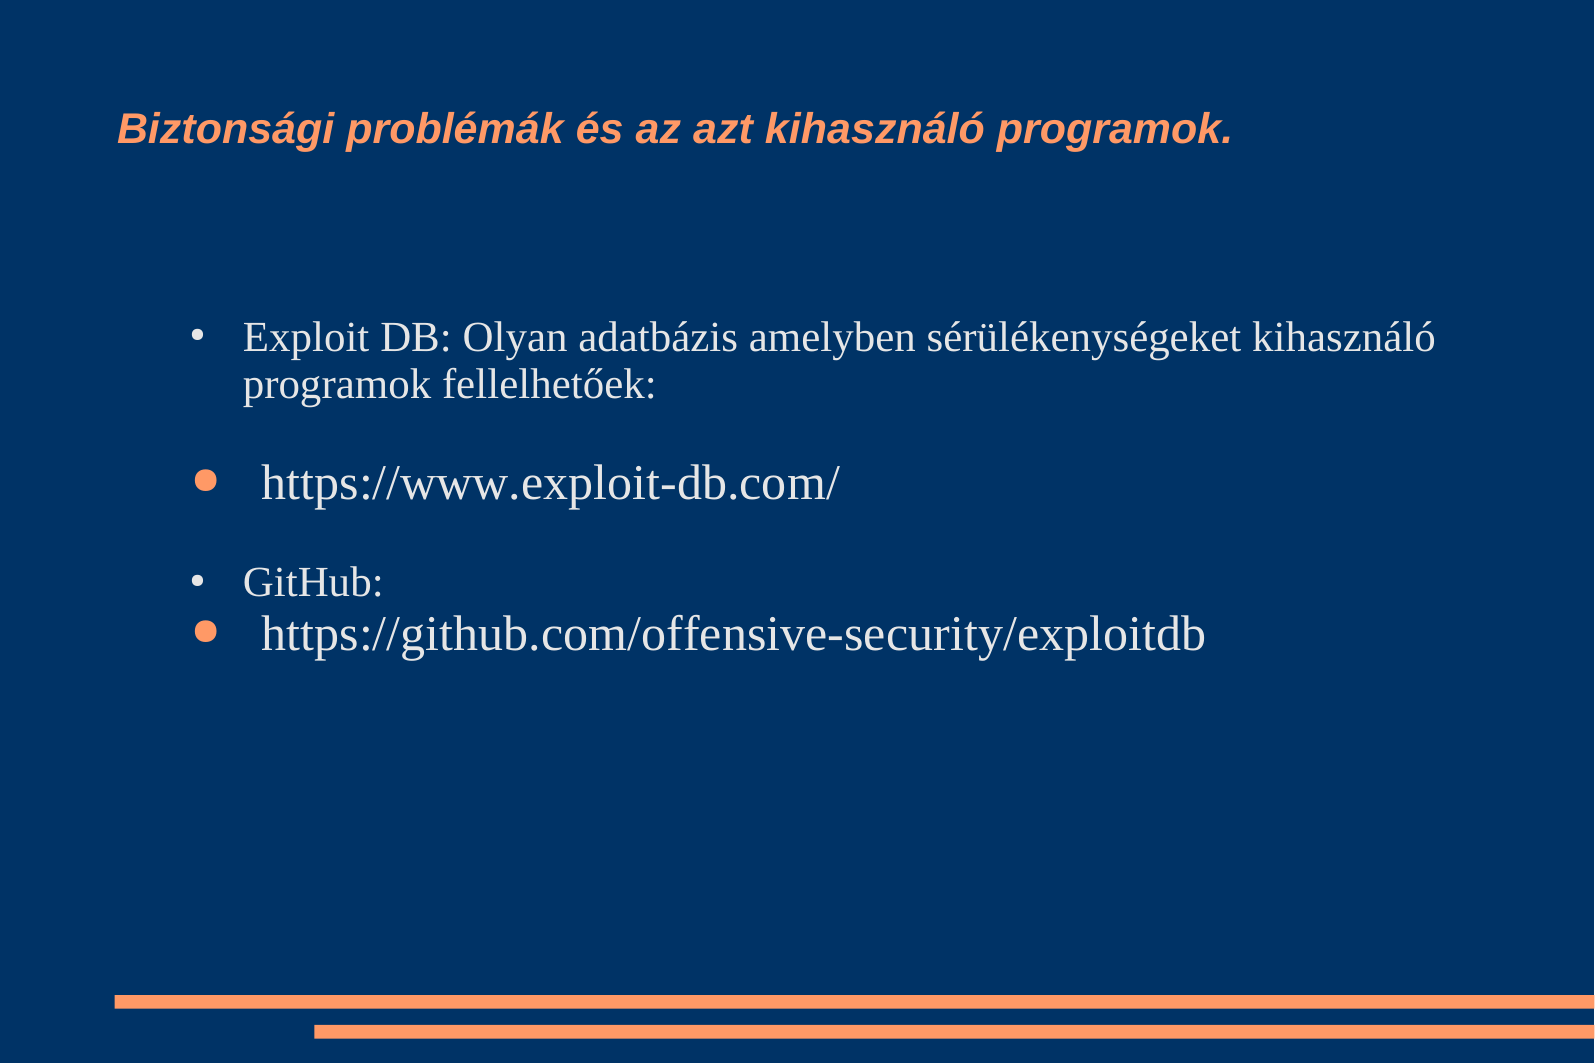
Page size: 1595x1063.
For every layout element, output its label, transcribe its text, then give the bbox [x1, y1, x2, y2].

title Biztonsági problémák és az azt kihasználó programok. [117, 39, 1479, 218]
list Exploit DB: Olyan adatbázis amelyben sérülékenységeket kihasználó programok fellelhetőek: https://www.exploit-db.com/ GitHub: https://github.com/offensive-security/exploitdb [172, 312, 1514, 983]
